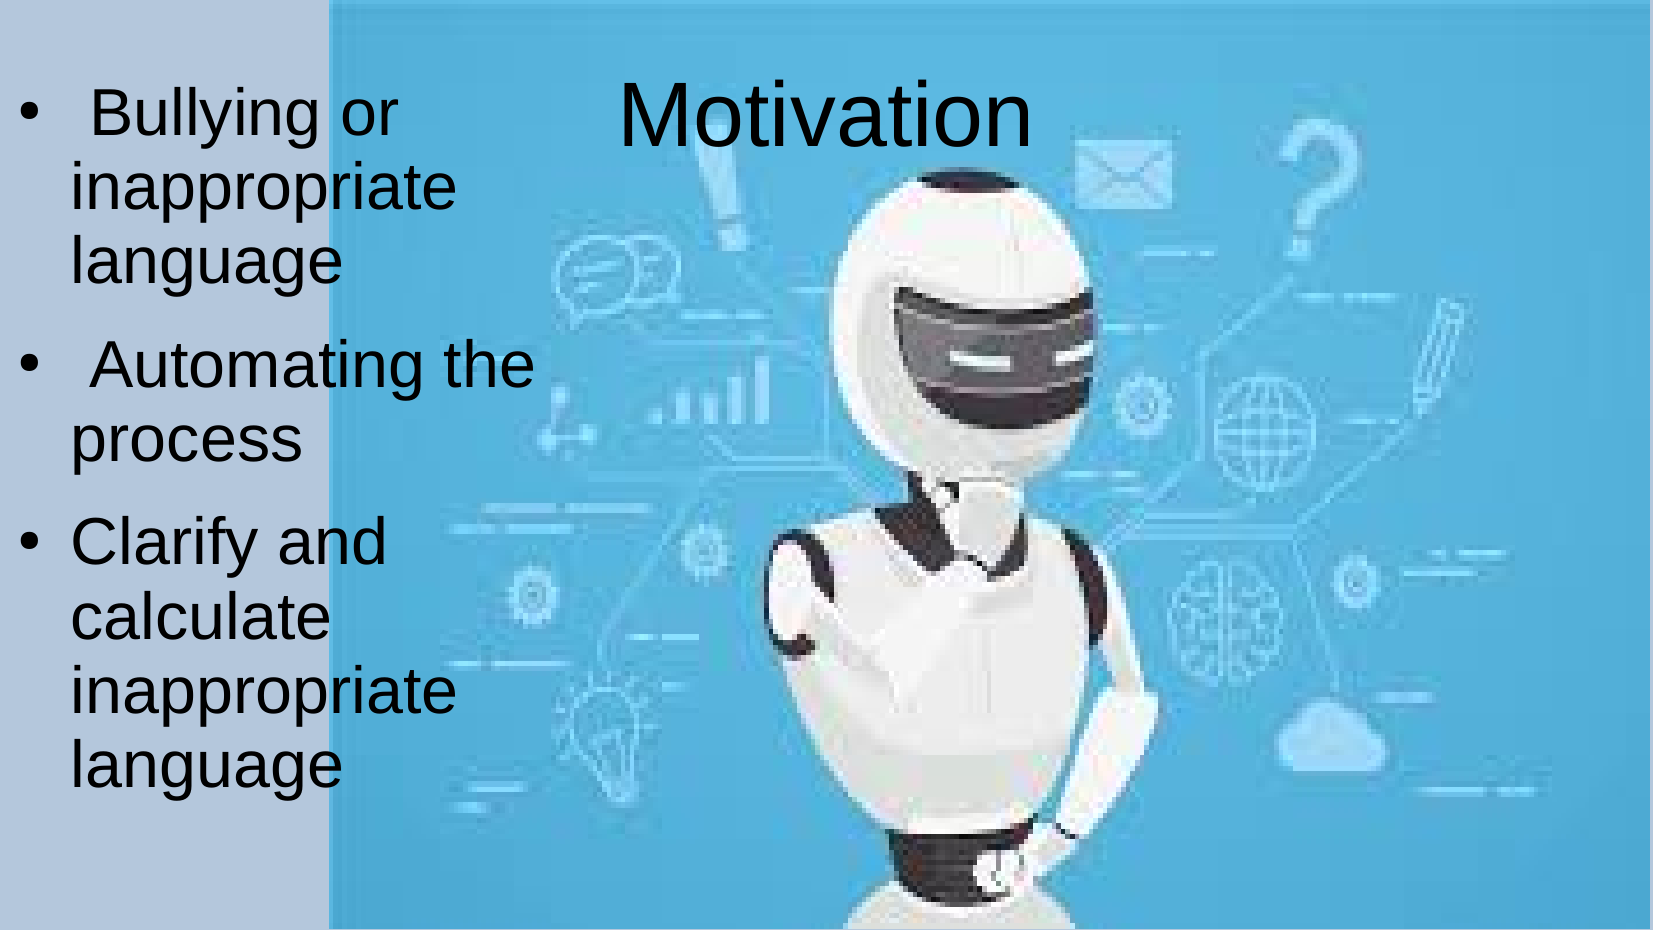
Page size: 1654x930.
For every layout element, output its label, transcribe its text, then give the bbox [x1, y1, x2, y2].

picture [329, 0, 1650, 929]
list Bullying or inappropriate language Automating the process Clarify and calculate inappropriate language [0, 74, 570, 840]
title Motivation [82, 36, 1571, 193]
